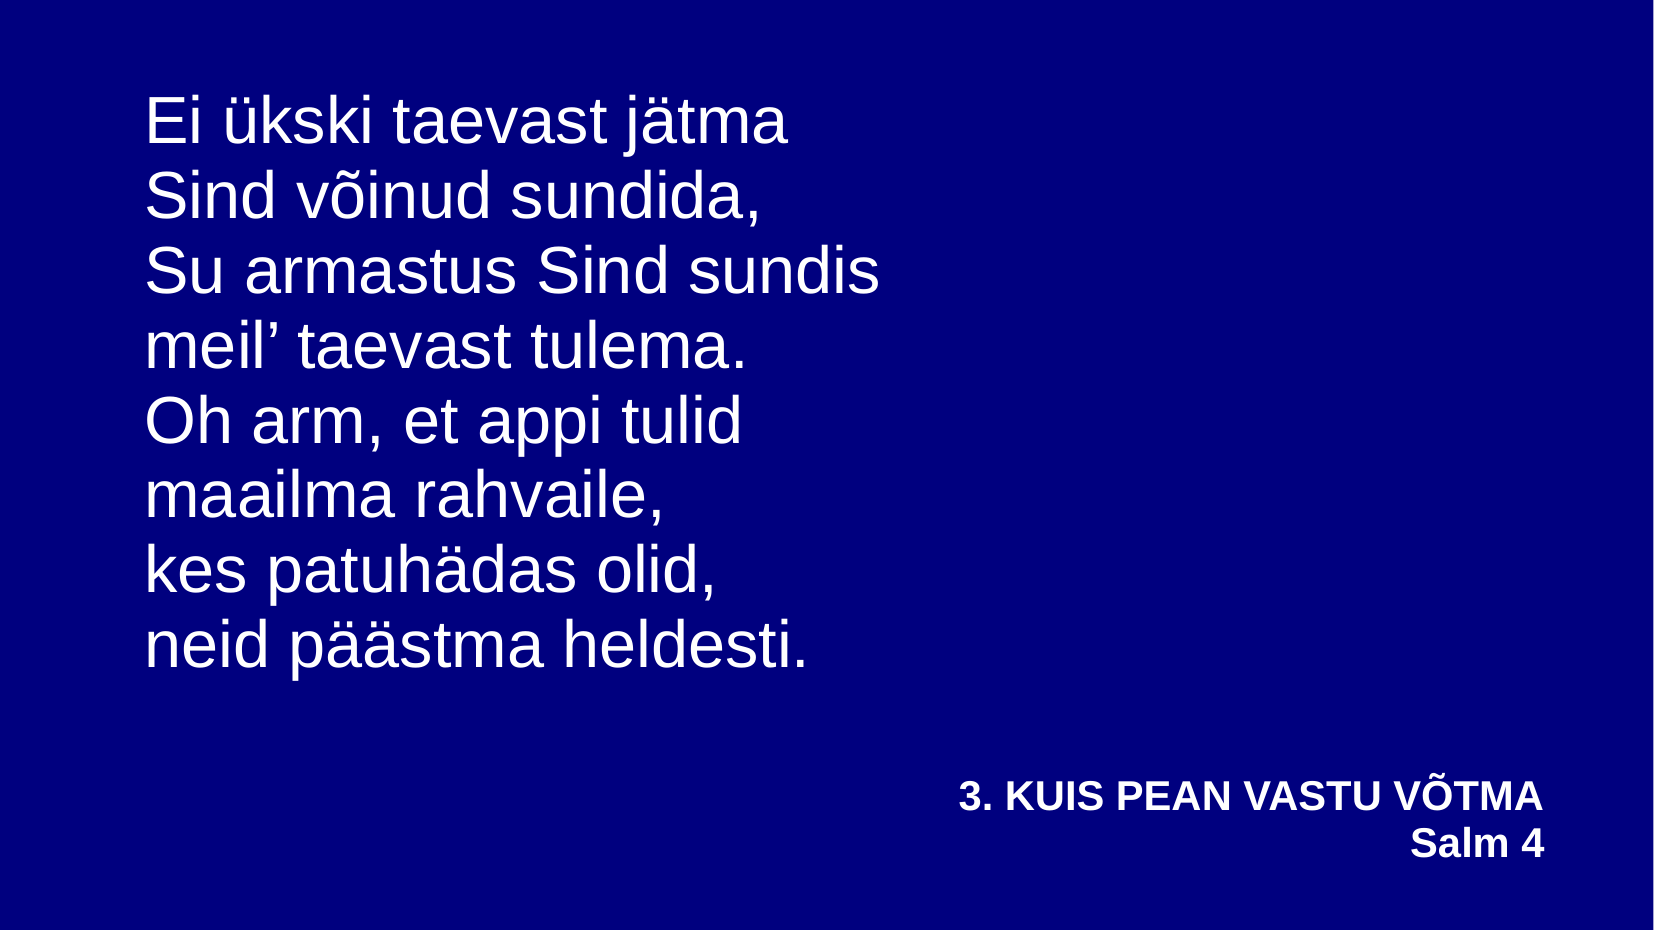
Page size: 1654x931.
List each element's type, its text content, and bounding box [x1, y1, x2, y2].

text_box Ei ükski taevast jätma Sind võinud sundida, Su armastus Sind sundis meil’ taevast tulema. Oh arm, et appi tulid maailma rahvaile, kes patuhädas olid, neid päästma heldesti. [129, 76, 1530, 765]
text_box 3. KUIS PEAN VASTU VÕTMA Salm 4 [82, 765, 1560, 920]
